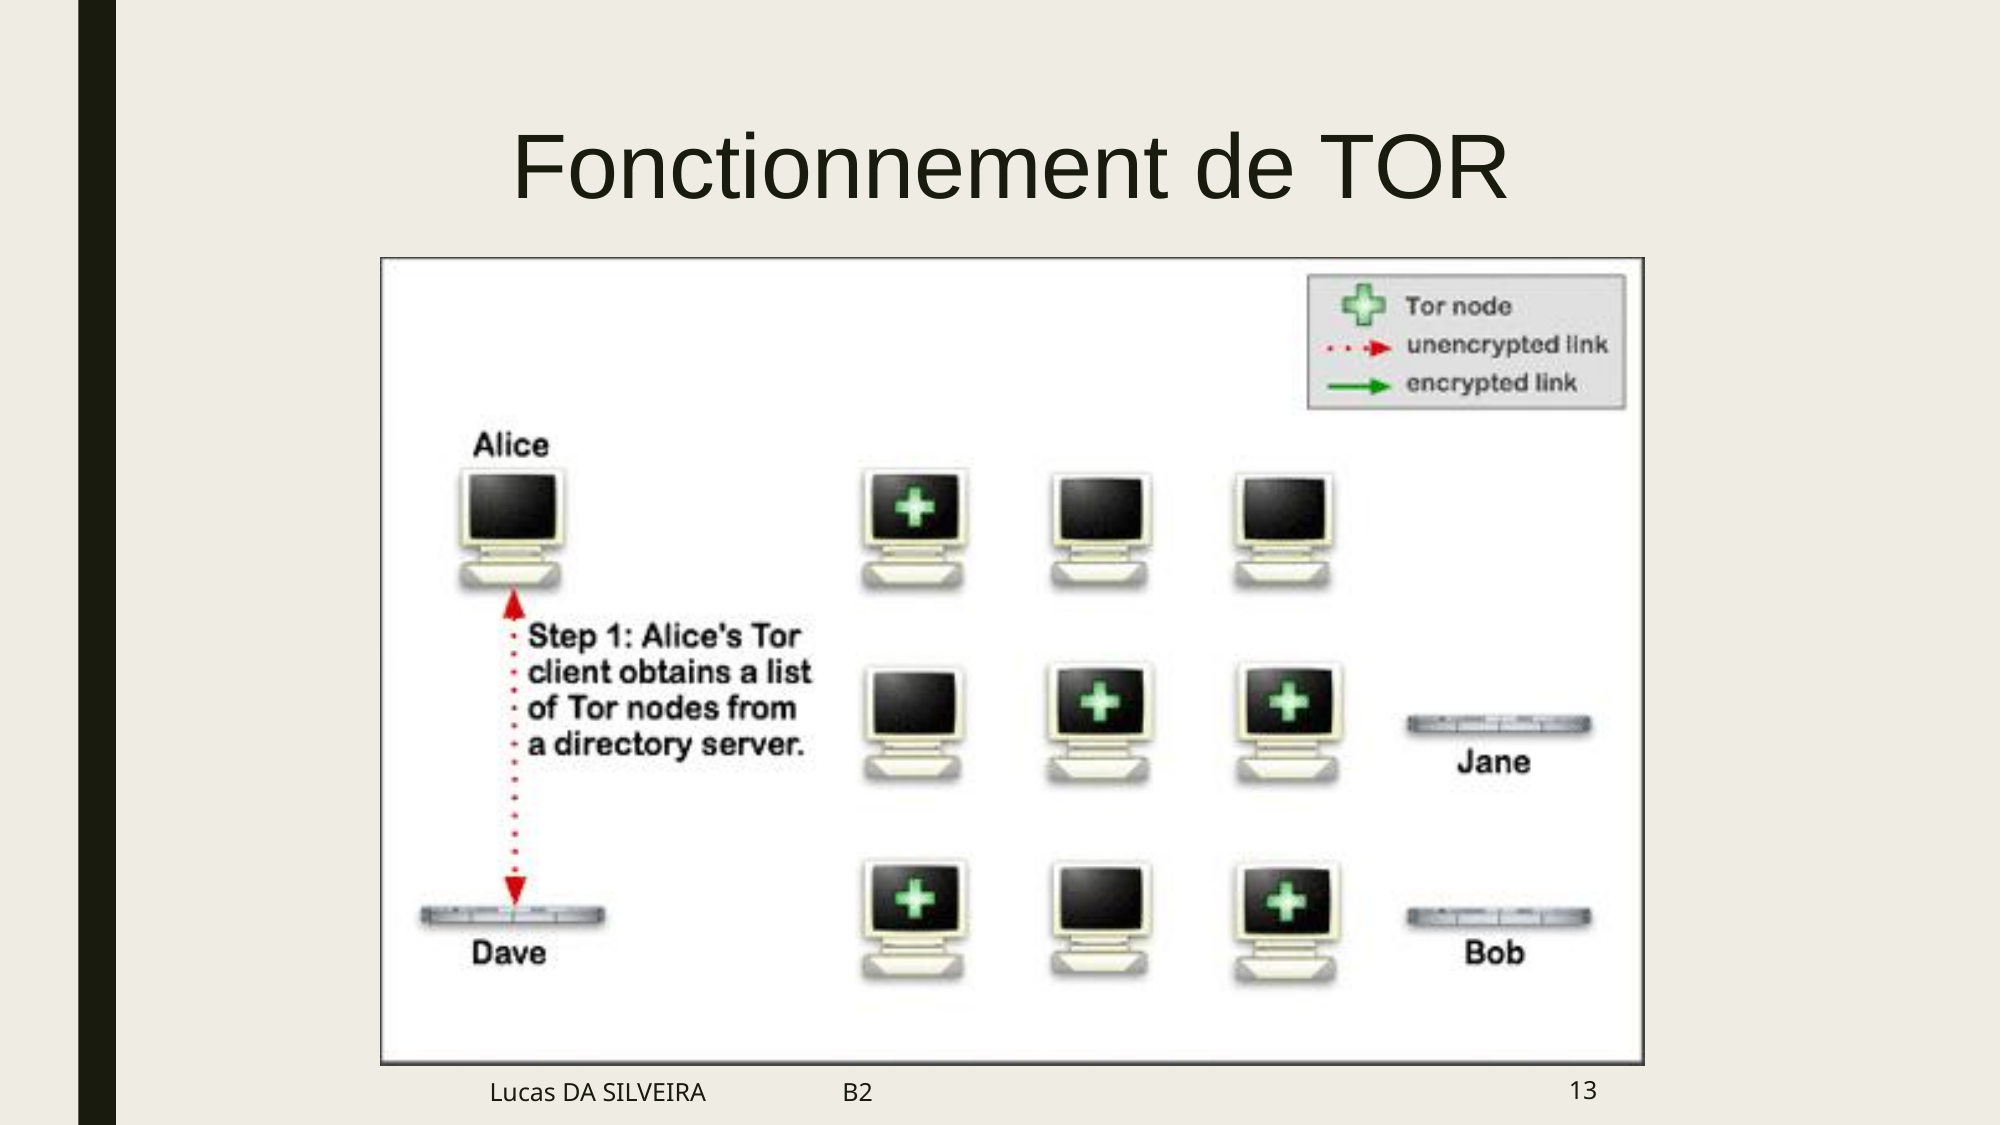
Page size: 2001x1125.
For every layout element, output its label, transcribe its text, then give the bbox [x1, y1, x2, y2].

title Fonctionnement de TOR [225, 112, 1801, 357]
picture [380, 257, 1645, 1066]
text_box [1553, 1058, 1816, 1125]
text_box Lucas DA SILVEIRA B2 [474, 1058, 1506, 1125]
